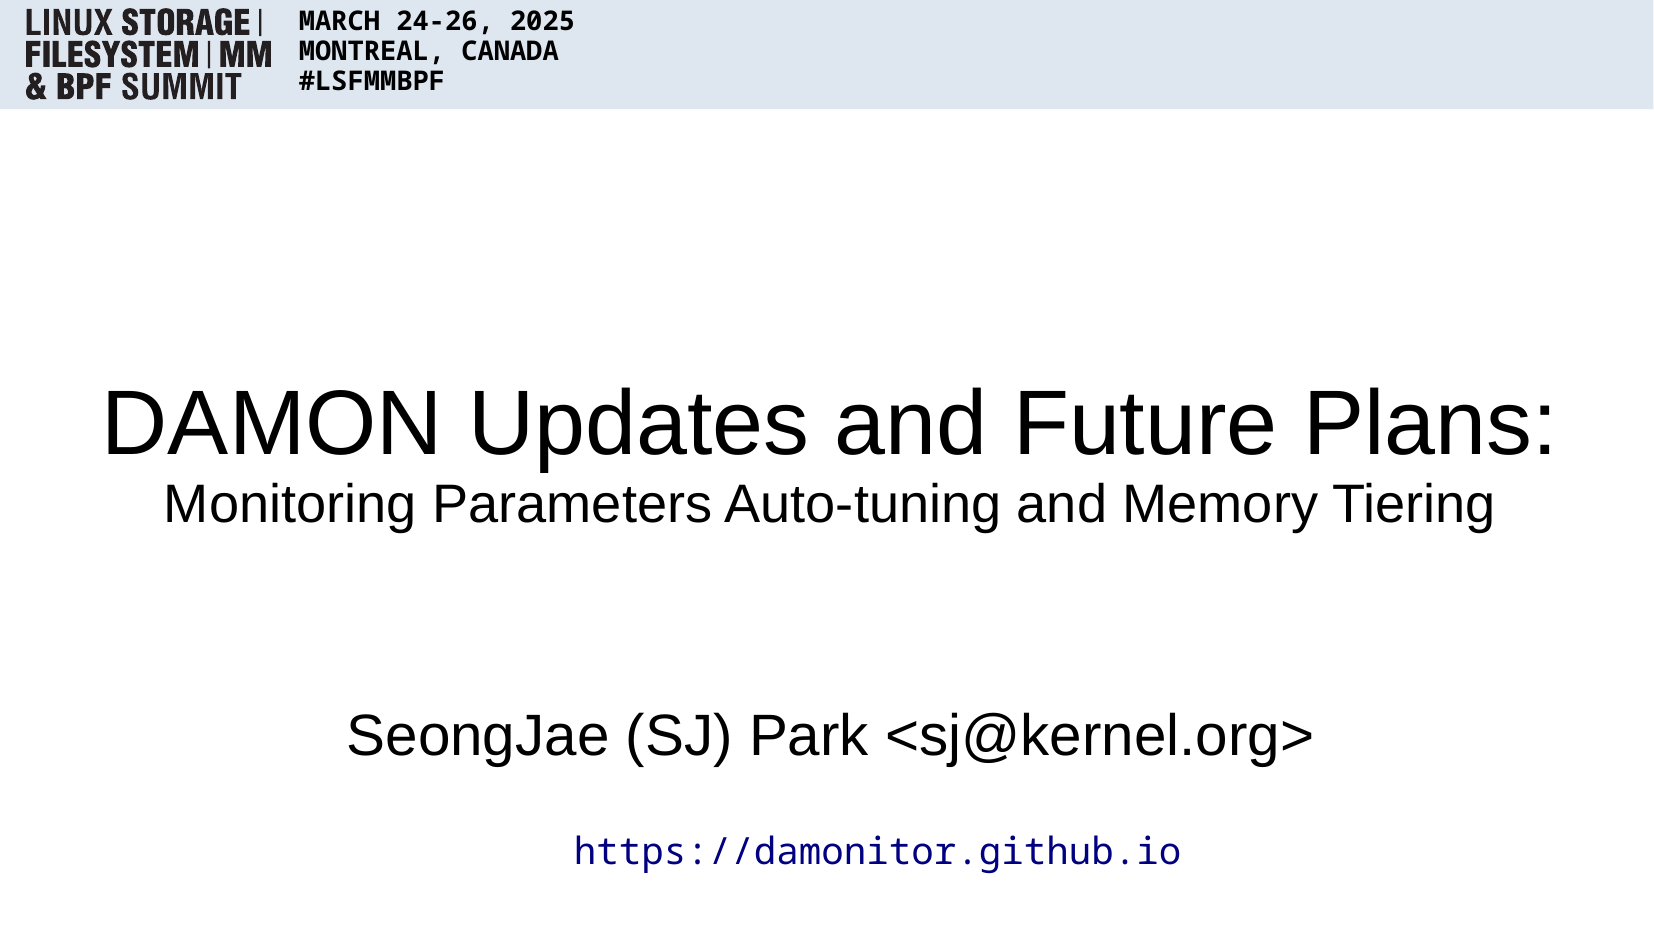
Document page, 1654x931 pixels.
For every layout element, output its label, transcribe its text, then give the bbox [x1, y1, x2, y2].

subtitle DAMON Updates and Future Plans: Monitoring Parameters Auto-tuning and Memory Tiering SeongJae (SJ) Park <sj@kernel.org> [86, 128, 1576, 787]
text_box https://damonitor.github.io [559, 817, 1197, 884]
picture [20, 3, 276, 105]
text_box [0, 0, 1654, 110]
text_box MARCH 24-26, 2025 MONTREAL, CANADA #LSFMMBPF [284, 1, 631, 127]
